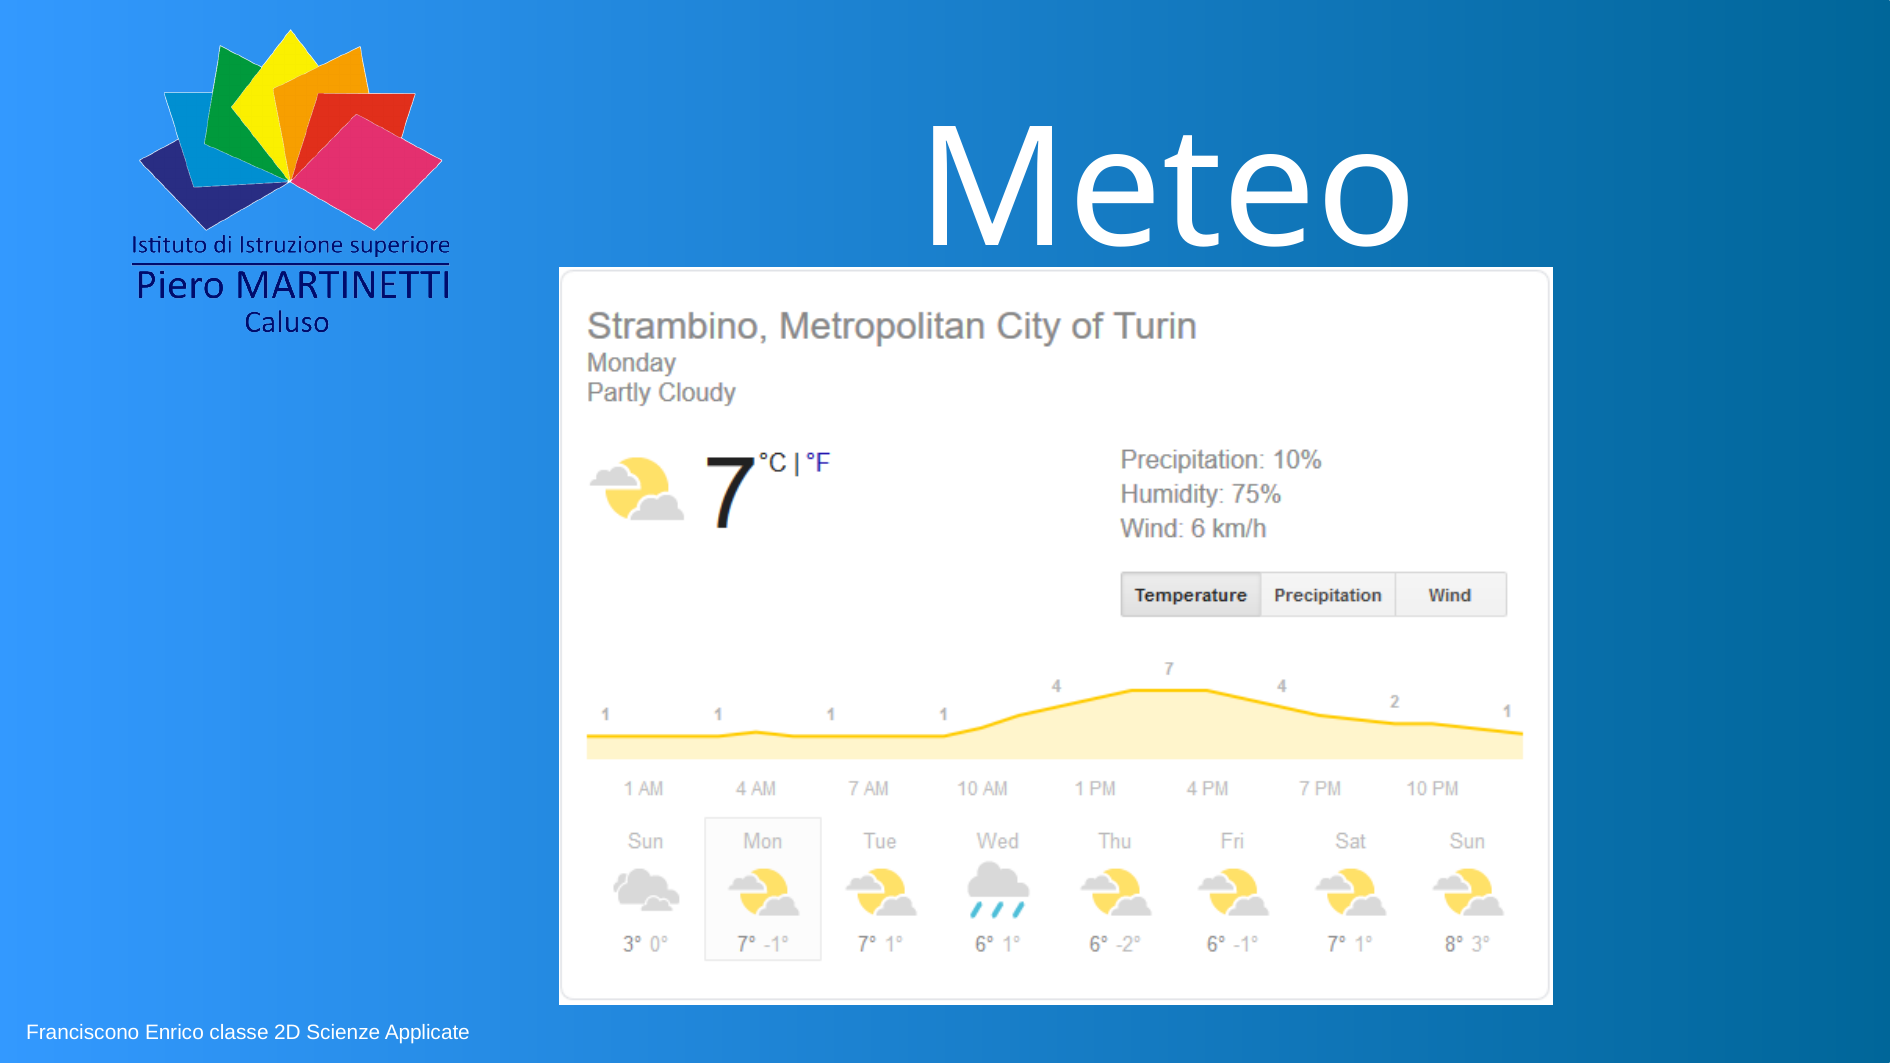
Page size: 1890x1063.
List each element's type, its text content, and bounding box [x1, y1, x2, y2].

text_box Meteo [575, 59, 1760, 268]
picture [0, 23, 1553, 1005]
text_box Franciscono Enrico classe 2D Scienze Applicate [11, 1013, 584, 1063]
